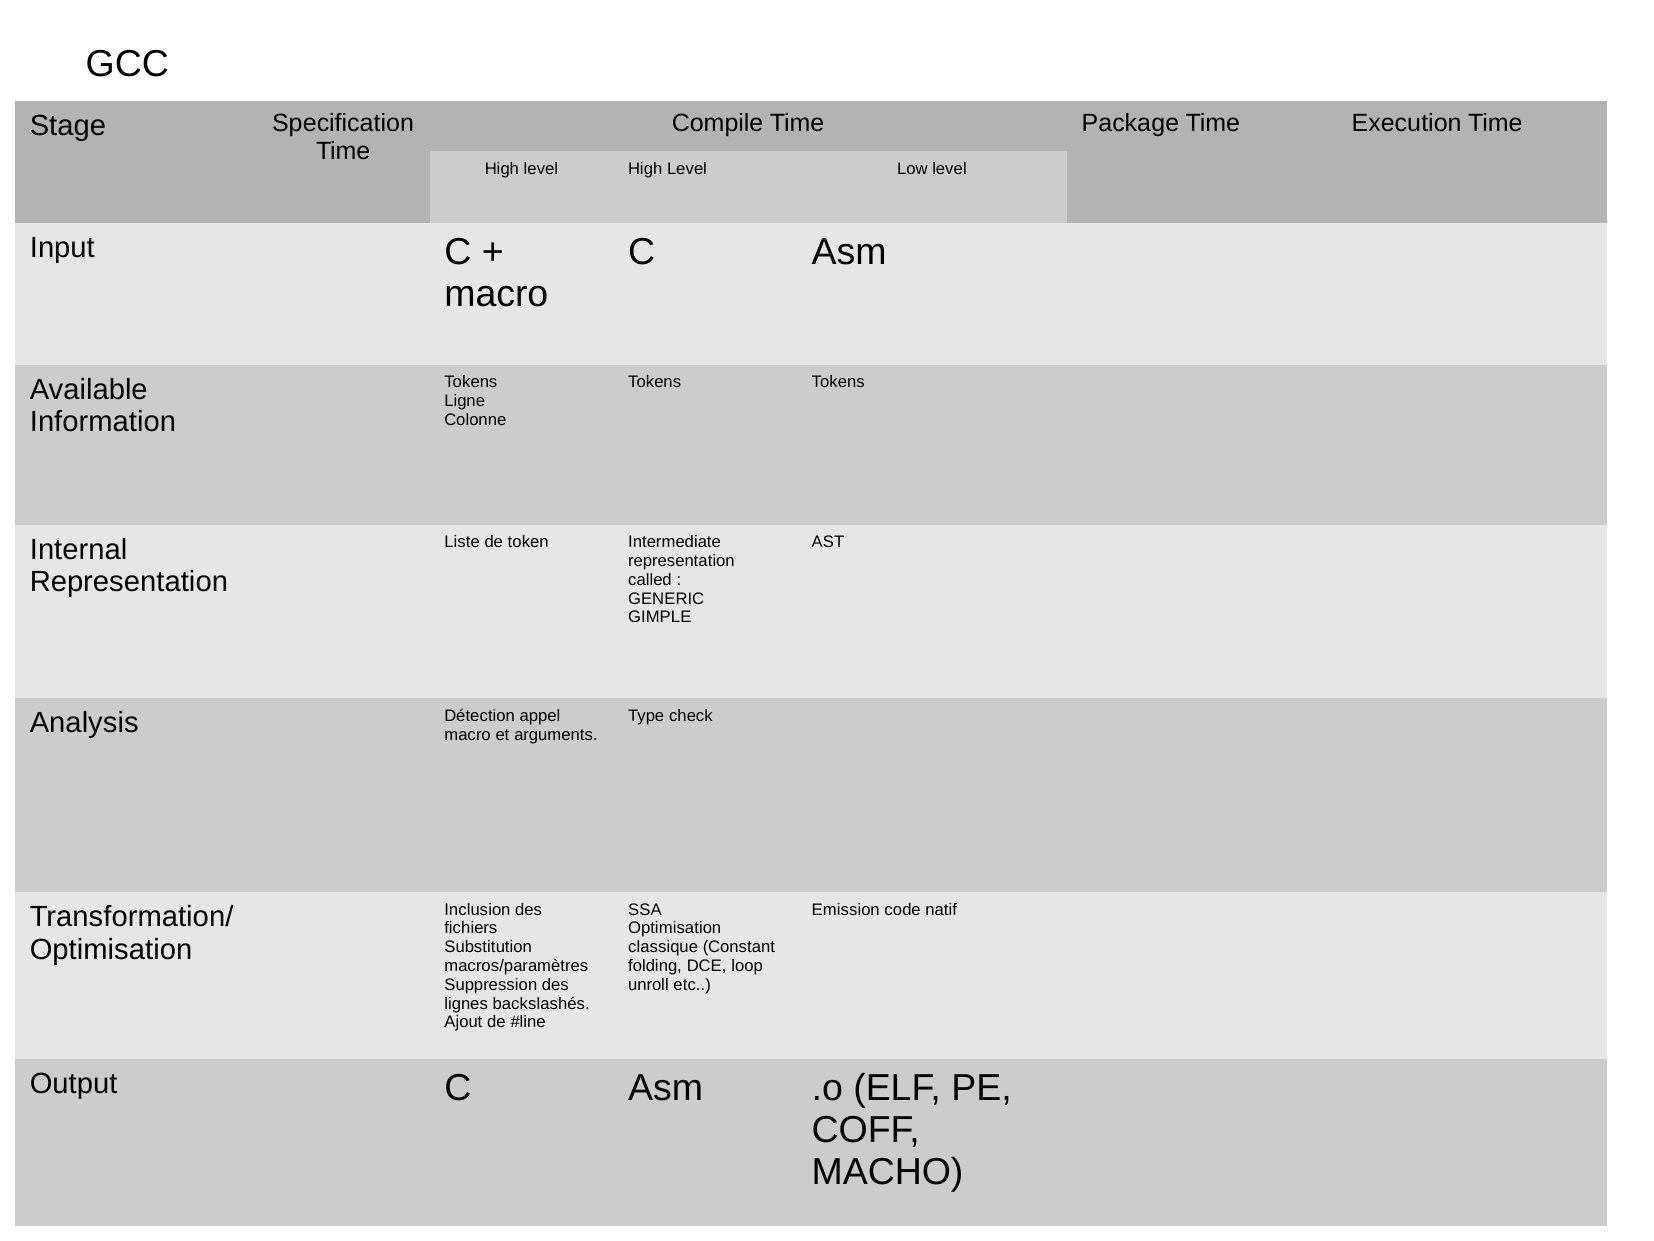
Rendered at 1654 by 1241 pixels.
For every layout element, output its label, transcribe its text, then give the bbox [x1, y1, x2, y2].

table_cell Asm [613, 1059, 797, 1226]
table_cell Asm [797, 223, 1067, 365]
table_header Stage [15, 101, 257, 223]
table_cell Tokens [797, 365, 1067, 525]
table_cell Détection appel macro et arguments. [430, 698, 613, 892]
table_cell Tokens [613, 365, 797, 525]
table_header Compile Time [430, 101, 1067, 151]
table_cell [1337, 365, 1607, 525]
table_cell Inclusion des fichiers Substitution macros/paramètres Suppression des lignes backslashés. Ajout de #line [430, 892, 613, 1059]
table_cell AST [797, 525, 1067, 698]
table_header Specification Time [257, 101, 430, 223]
table_cell [257, 892, 430, 1059]
table_cell Low level [797, 151, 1067, 223]
table_cell [257, 365, 430, 525]
table_cell Tokens Ligne Colonne [430, 365, 613, 525]
table_cell [1337, 892, 1607, 1059]
table_cell [1067, 525, 1337, 698]
table_cell [257, 698, 430, 892]
table_cell C [430, 1059, 613, 1226]
table_cell Internal Representation [15, 525, 257, 698]
table_cell [1067, 892, 1337, 1059]
table_cell Analysis [15, 698, 257, 892]
table_cell [1337, 1059, 1607, 1226]
table_cell SSA Optimisation classique (Constant folding, DCE, loop unroll etc..) [613, 892, 797, 1059]
table_cell [1067, 223, 1337, 365]
table_cell Transformation/ Optimisation [15, 892, 257, 1059]
table_cell C + macro [430, 223, 613, 365]
table_cell [1337, 698, 1607, 892]
table_header Package Time [1067, 101, 1337, 223]
table_cell [1067, 1059, 1337, 1226]
table_cell Emission code natif [797, 892, 1067, 1059]
table_cell [797, 698, 1067, 892]
table_cell [1067, 698, 1337, 892]
table_cell [1337, 525, 1607, 698]
table_cell C [613, 223, 797, 365]
table_header Execution Time [1337, 101, 1607, 223]
table_cell High Level [613, 151, 797, 223]
text_box GCC [70, 35, 184, 93]
table_cell .o (ELF, PE, COFF, MACHO) [797, 1059, 1067, 1226]
table_cell Type check [613, 698, 797, 892]
table_cell Output [15, 1059, 257, 1226]
table_cell [1067, 365, 1337, 525]
table_cell Intermediate representation called : GENERIC GIMPLE [613, 525, 797, 698]
table_cell Liste de token [430, 525, 613, 698]
table_cell High level [430, 151, 613, 223]
table_cell Available Information [15, 365, 257, 525]
table_cell [257, 1059, 430, 1226]
table_cell Input [15, 223, 257, 365]
table_cell [257, 525, 430, 698]
table_cell [1337, 223, 1607, 365]
table_cell [257, 223, 430, 365]
